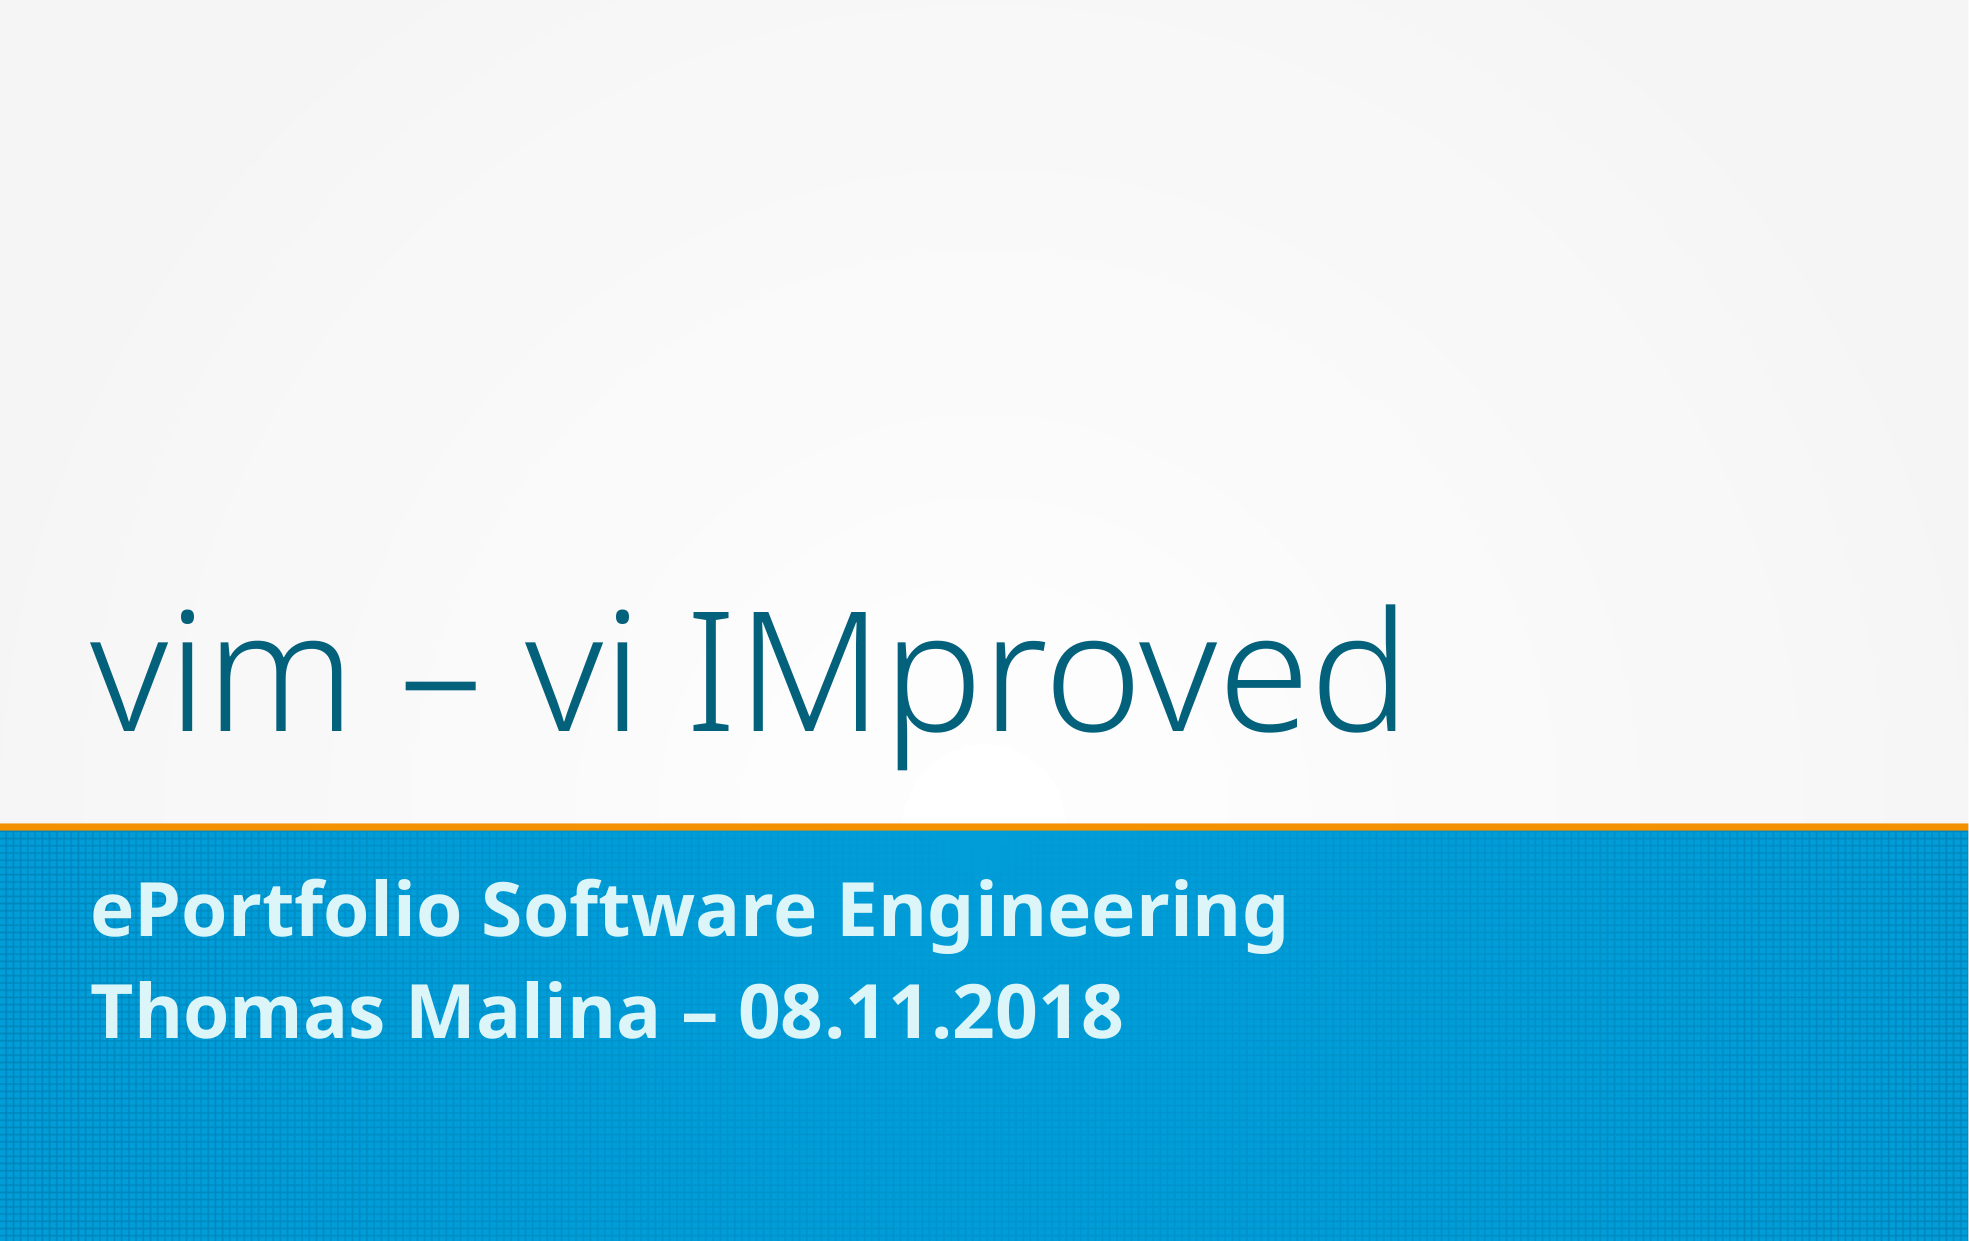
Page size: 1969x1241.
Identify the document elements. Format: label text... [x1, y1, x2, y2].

picture [0, 0, 1969, 830]
title vim – vi IMproved [90, 49, 1862, 781]
subtitle ePortfolio Software Engineering Thomas Malina – 08.11.2018 [90, 855, 1861, 1111]
